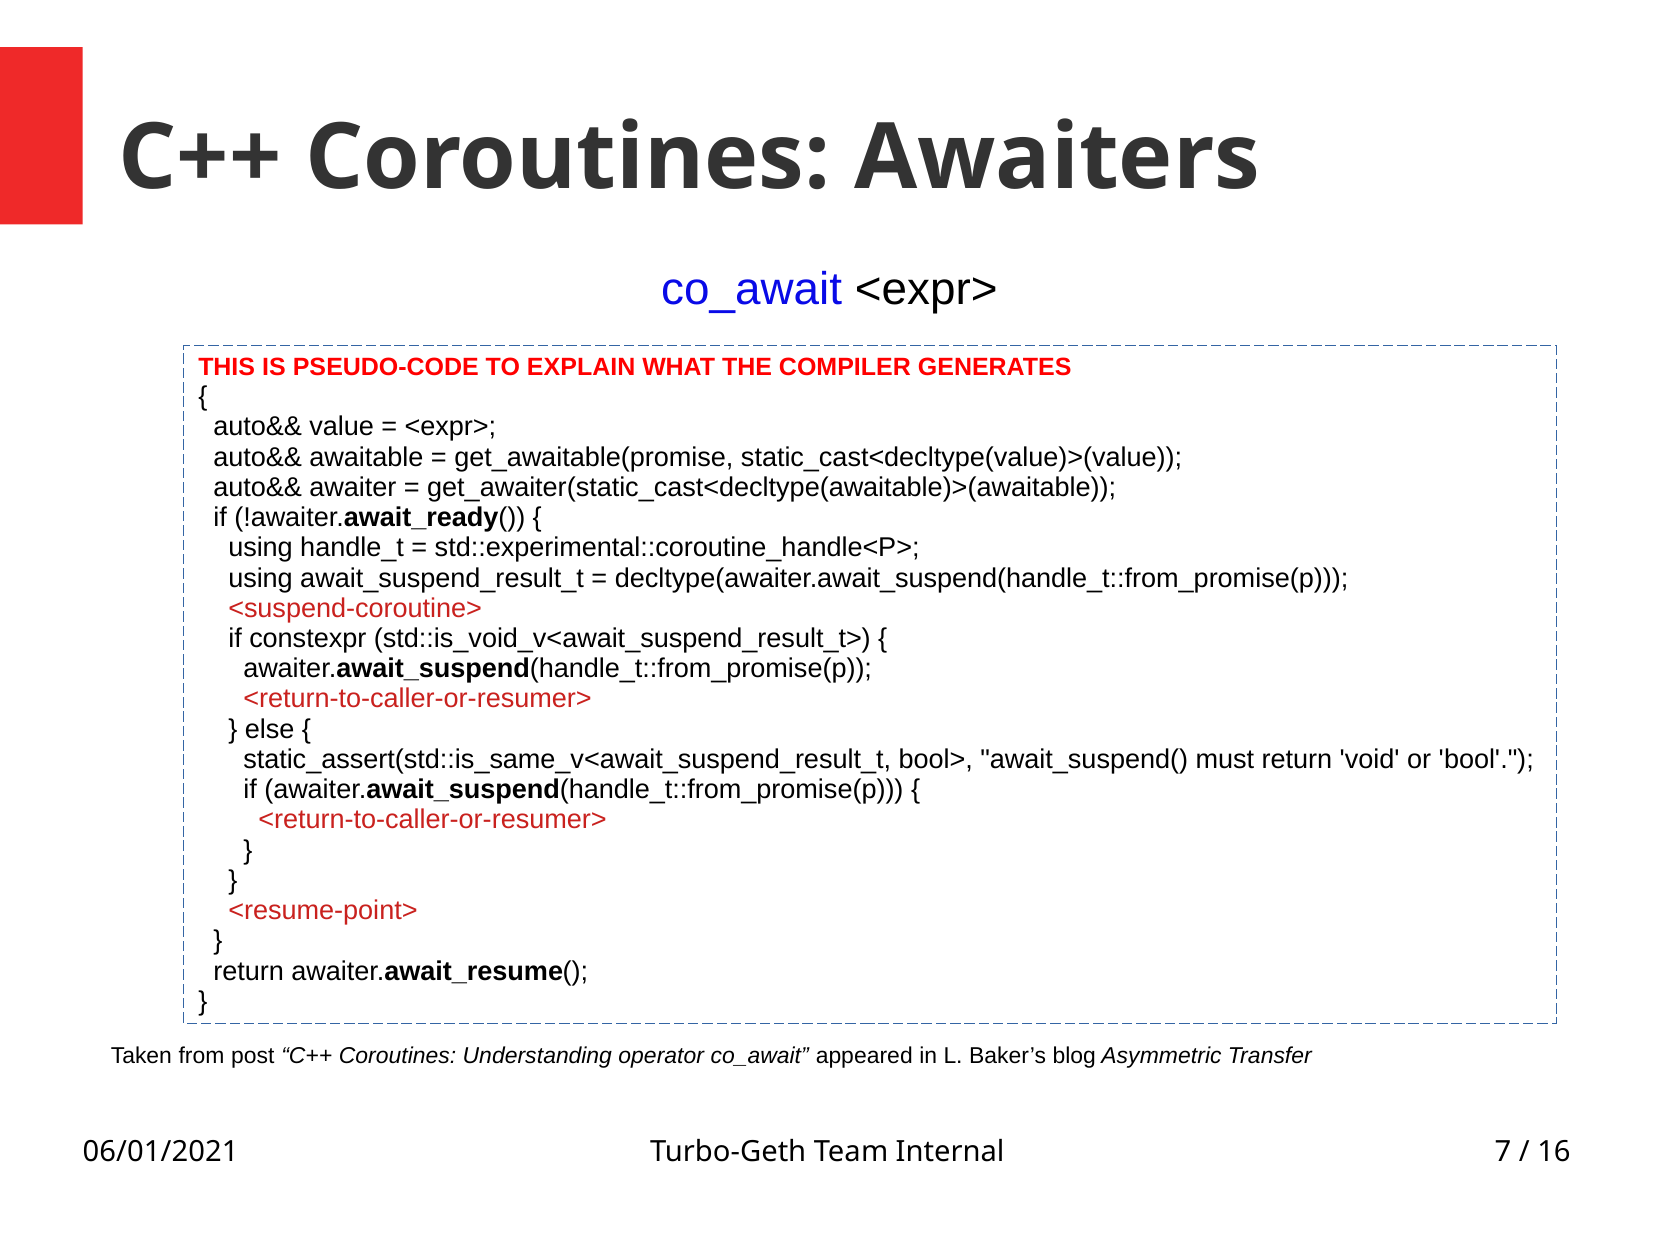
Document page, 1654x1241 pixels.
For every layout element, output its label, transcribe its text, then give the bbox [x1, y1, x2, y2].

title C++ Coroutines: Awaiters [118, 49, 1571, 257]
text_box THIS IS PSEUDO-CODE TO EXPLAIN WHAT THE COMPILER GENERATES { auto&& value = <expr>; auto&& awaitable = get_awaitable(promise, static_cast<decltype(value)>(value)); auto&& awaiter = get_awaiter(static_cast<decltype(awaitable)>(awaitable)); if (!awaiter.await_ready()) { using handle_t = std::experimental::coroutine_handle<P>; using await_suspend_result_t = decltype(awaiter.await_suspend(handle_t::from_promise(p))); <suspend-coroutine> if constexpr (std::is_void_v<await_suspend_result_t>) { awaiter.await_suspend(handle_t::from_promise(p)); <return-to-caller-or-resumer> } else { static_assert(std::is_same_v<await_suspend_result_t, bool>, "await_suspend() must return 'void' or 'bool'."); if (awaiter.await_suspend(handle_t::from_promise(p))) { <return-to-caller-or-resumer> } } <resume-point> } return awaiter.await_resume(); } [183, 345, 1557, 1024]
text_box Taken from post “C++ Coroutines: Understanding operator co_await” appeared in L. Baker’s blog Asymmetric Transfer [96, 1035, 1552, 1087]
text_box co_await <expr> [646, 255, 1017, 325]
